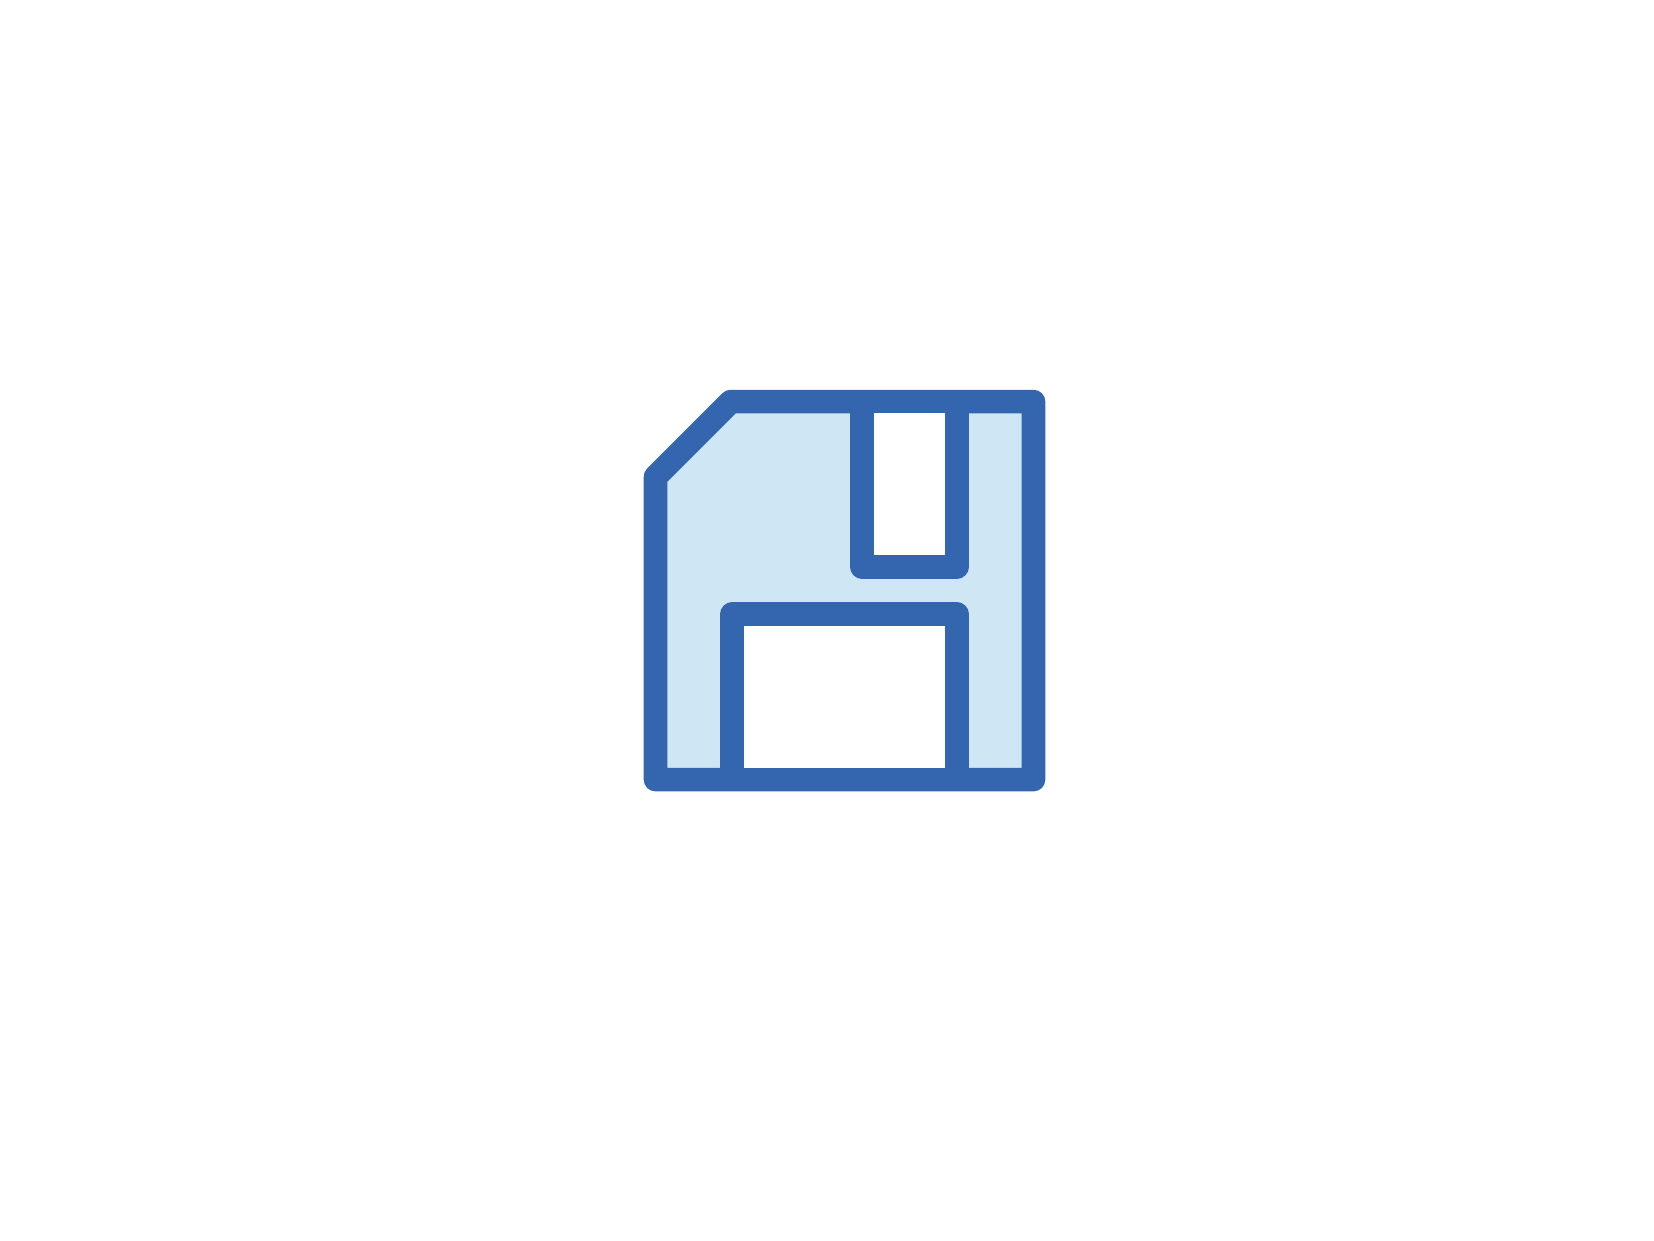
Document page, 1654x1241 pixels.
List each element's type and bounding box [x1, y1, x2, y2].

text_box [655, 401, 1034, 780]
